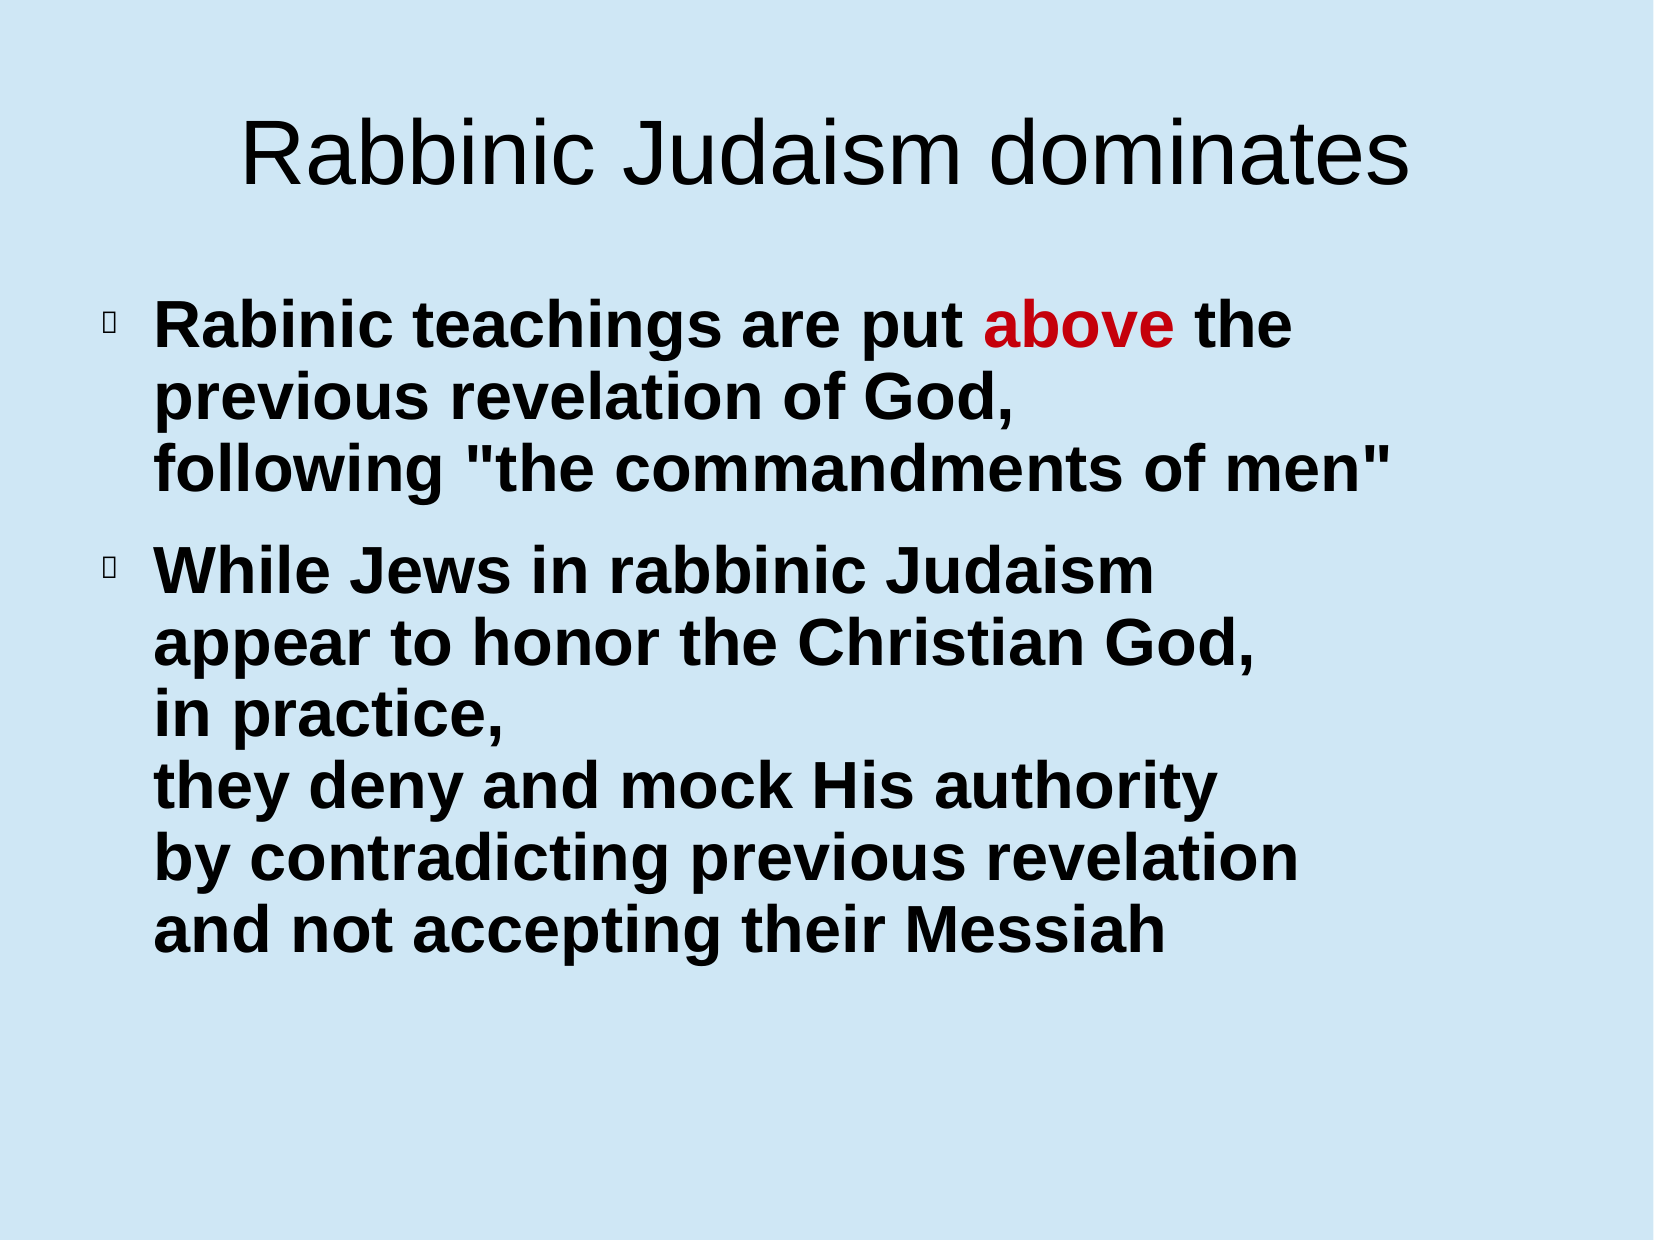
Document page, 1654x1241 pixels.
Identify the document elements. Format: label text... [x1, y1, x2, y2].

title Rabbinic Judaism dominates [82, 49, 1571, 257]
list Rabinic teachings are put above the previous revelation of God, following "the commandments of men" While Jews in rabbinic Judaism appear to honor the Christian God, in practice, they deny and mock His authority by contradicting previous revelation and not accepting their Messiah [82, 290, 1571, 1109]
